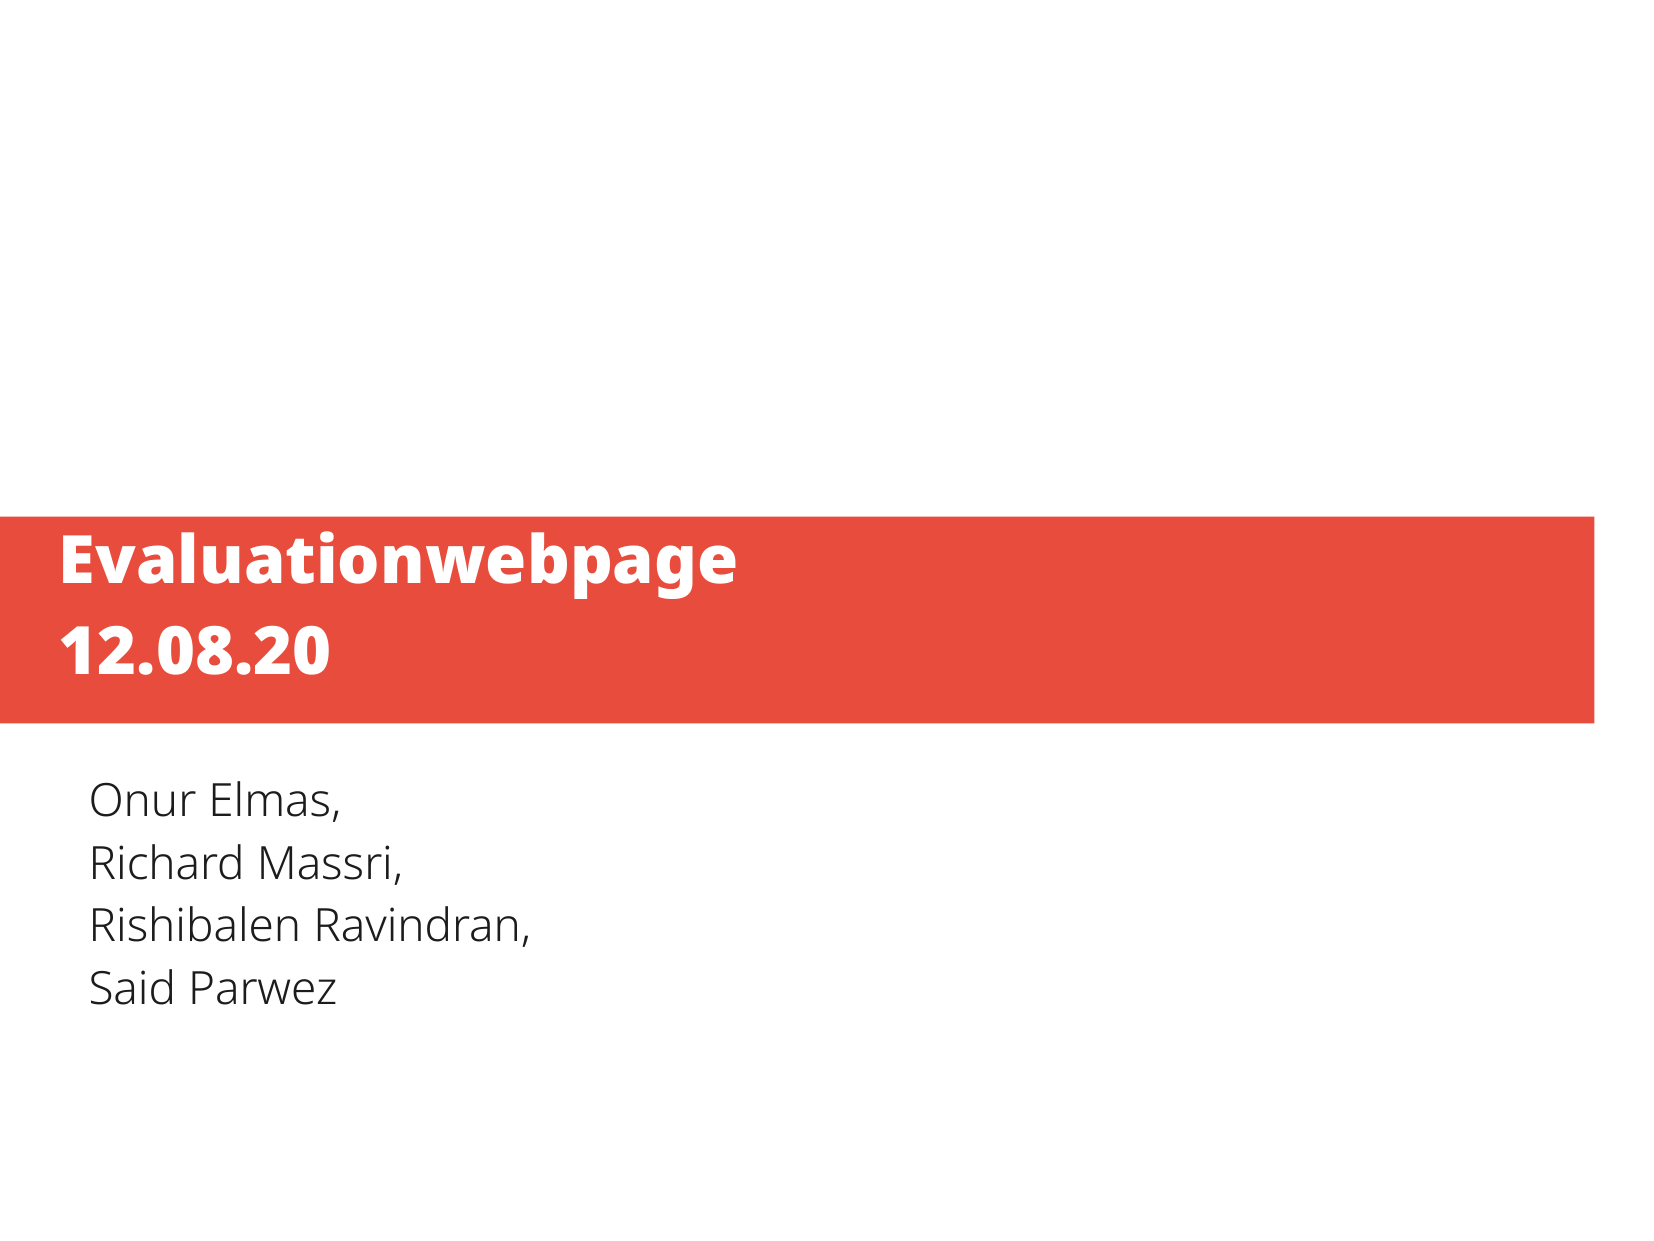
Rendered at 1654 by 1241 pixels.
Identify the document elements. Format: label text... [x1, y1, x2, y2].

title Gruppe 5, Usability Evaluationwebpage 12.08.20 [59, 546, 1595, 694]
subtitle Onur Elmas, Richard Massri, Rishibalen Ravindran, Said Parwez [88, 767, 1595, 1182]
